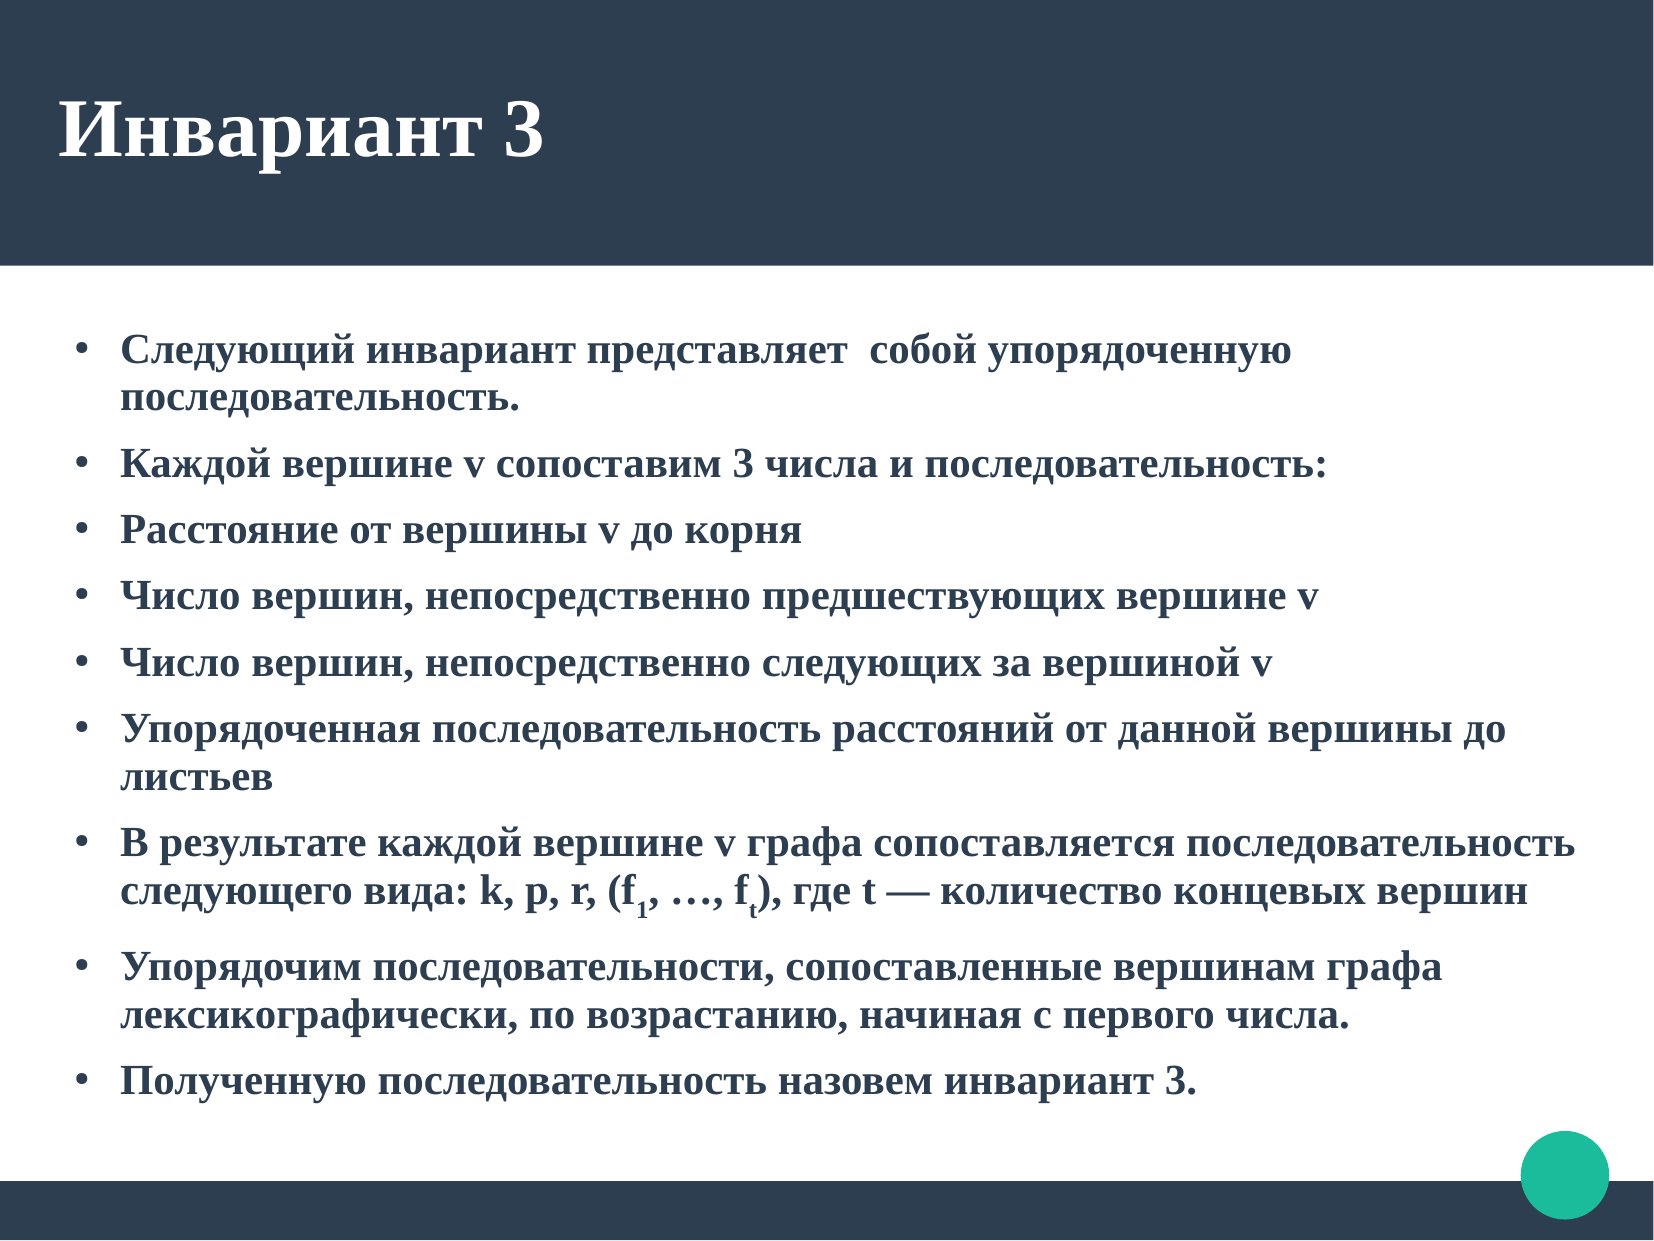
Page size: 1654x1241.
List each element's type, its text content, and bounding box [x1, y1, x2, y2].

title Инвариант 3 [59, 49, 1595, 207]
list Следующий инвариант представляет собой упорядоченную последовательность. Каждой вершине v сопоставим 3 числа и последовательность: Расстояние от вершины v до корня Число вершин, непосредственно предшествующих вершине v Число вершин, непосредственно следующих за вершиной v Упорядоченная последовательность расстояний от данной вершины до листьев В результате каждой вершине v графа сопоставляется последовательность следующего вида: k, p, r, (f1, …, ft), где t — количество концевых вершин Упорядочим последовательности, сопоставленные вершинам графа лексикографически, по возрастанию, начиная с первого числа. Полученную последовательность назовем инвариант 3. [59, 324, 1595, 1152]
